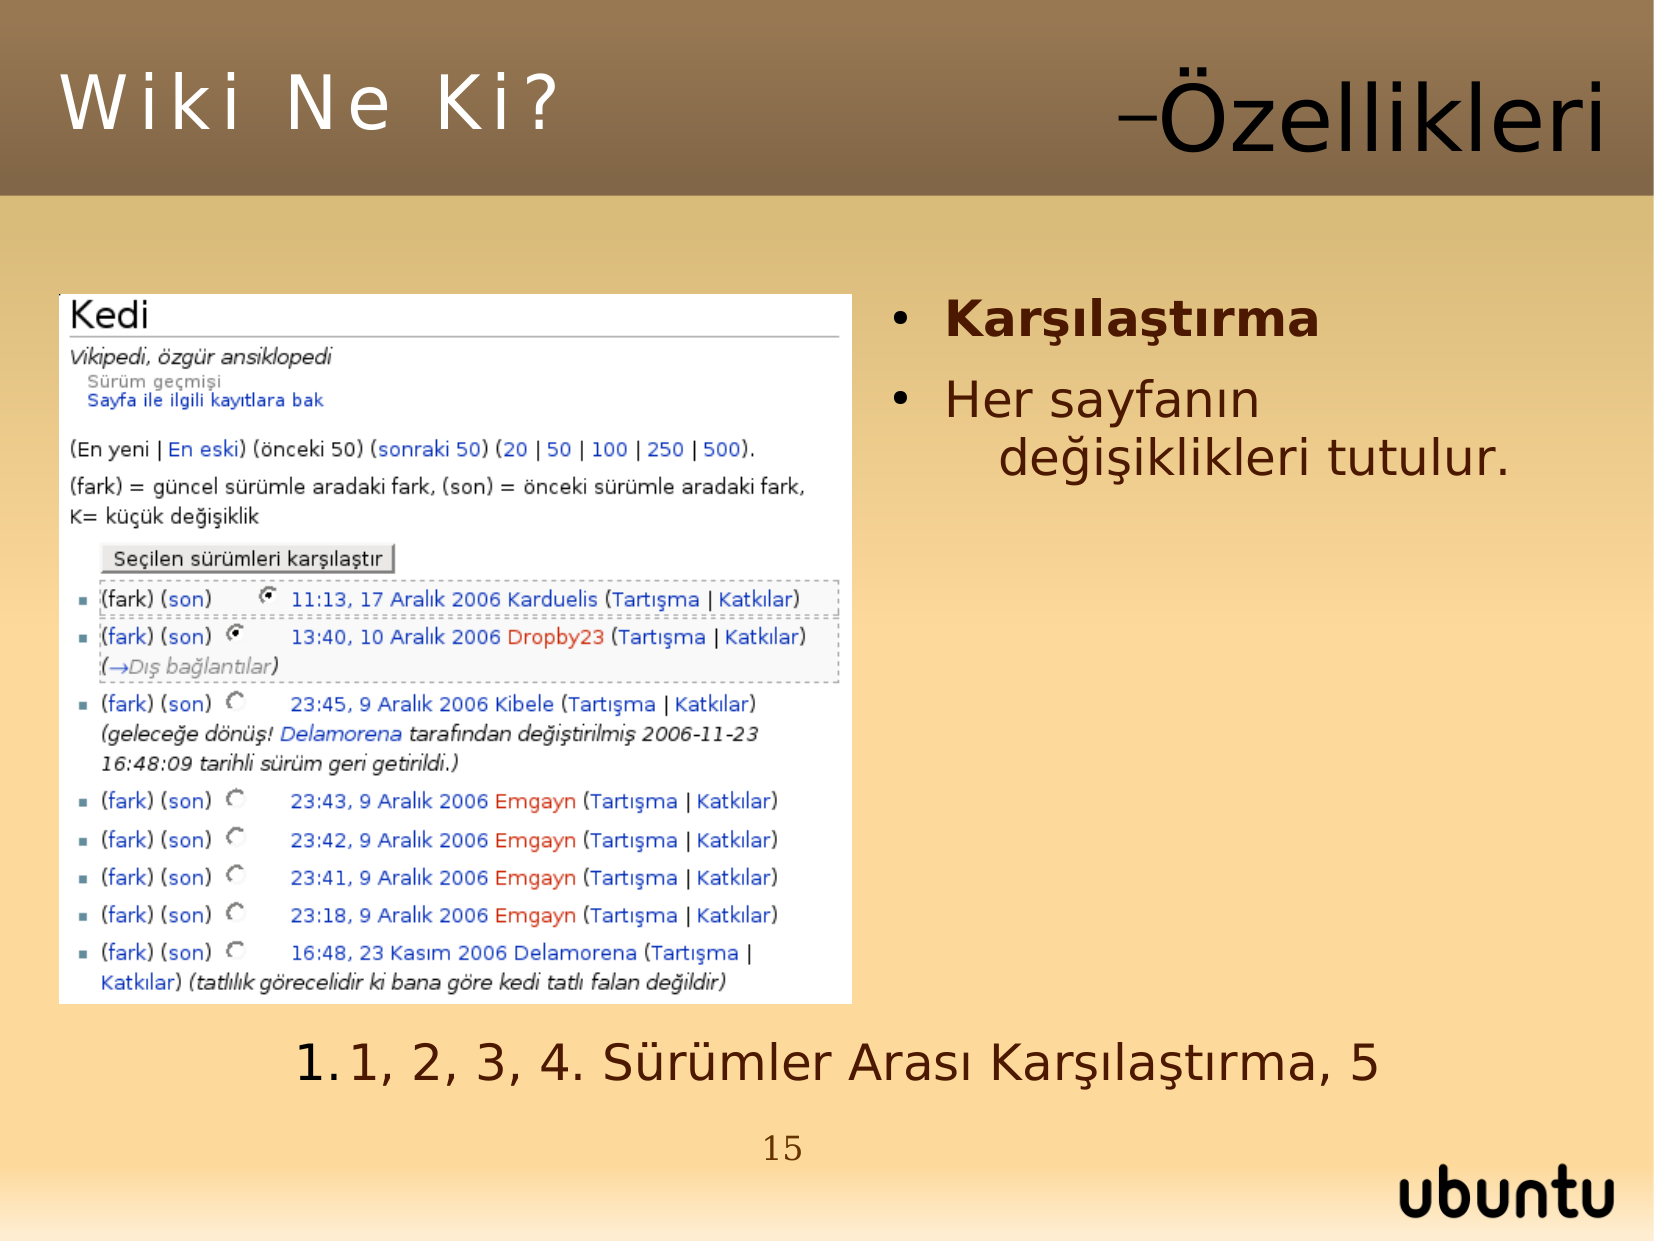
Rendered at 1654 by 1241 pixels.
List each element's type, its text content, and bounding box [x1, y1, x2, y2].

text_box Özellikleri [1092, 59, 1625, 182]
list 1, 2, 3, 4. Sürümler Arası Karşılaştırma, 5 [76, 1033, 1565, 1168]
list Karşılaştırma Her sayfanın değişiklikleri tutulur. [856, 290, 1571, 650]
title Wiki Ne Ki? [59, 29, 1595, 178]
picture [0, 0, 1654, 1241]
